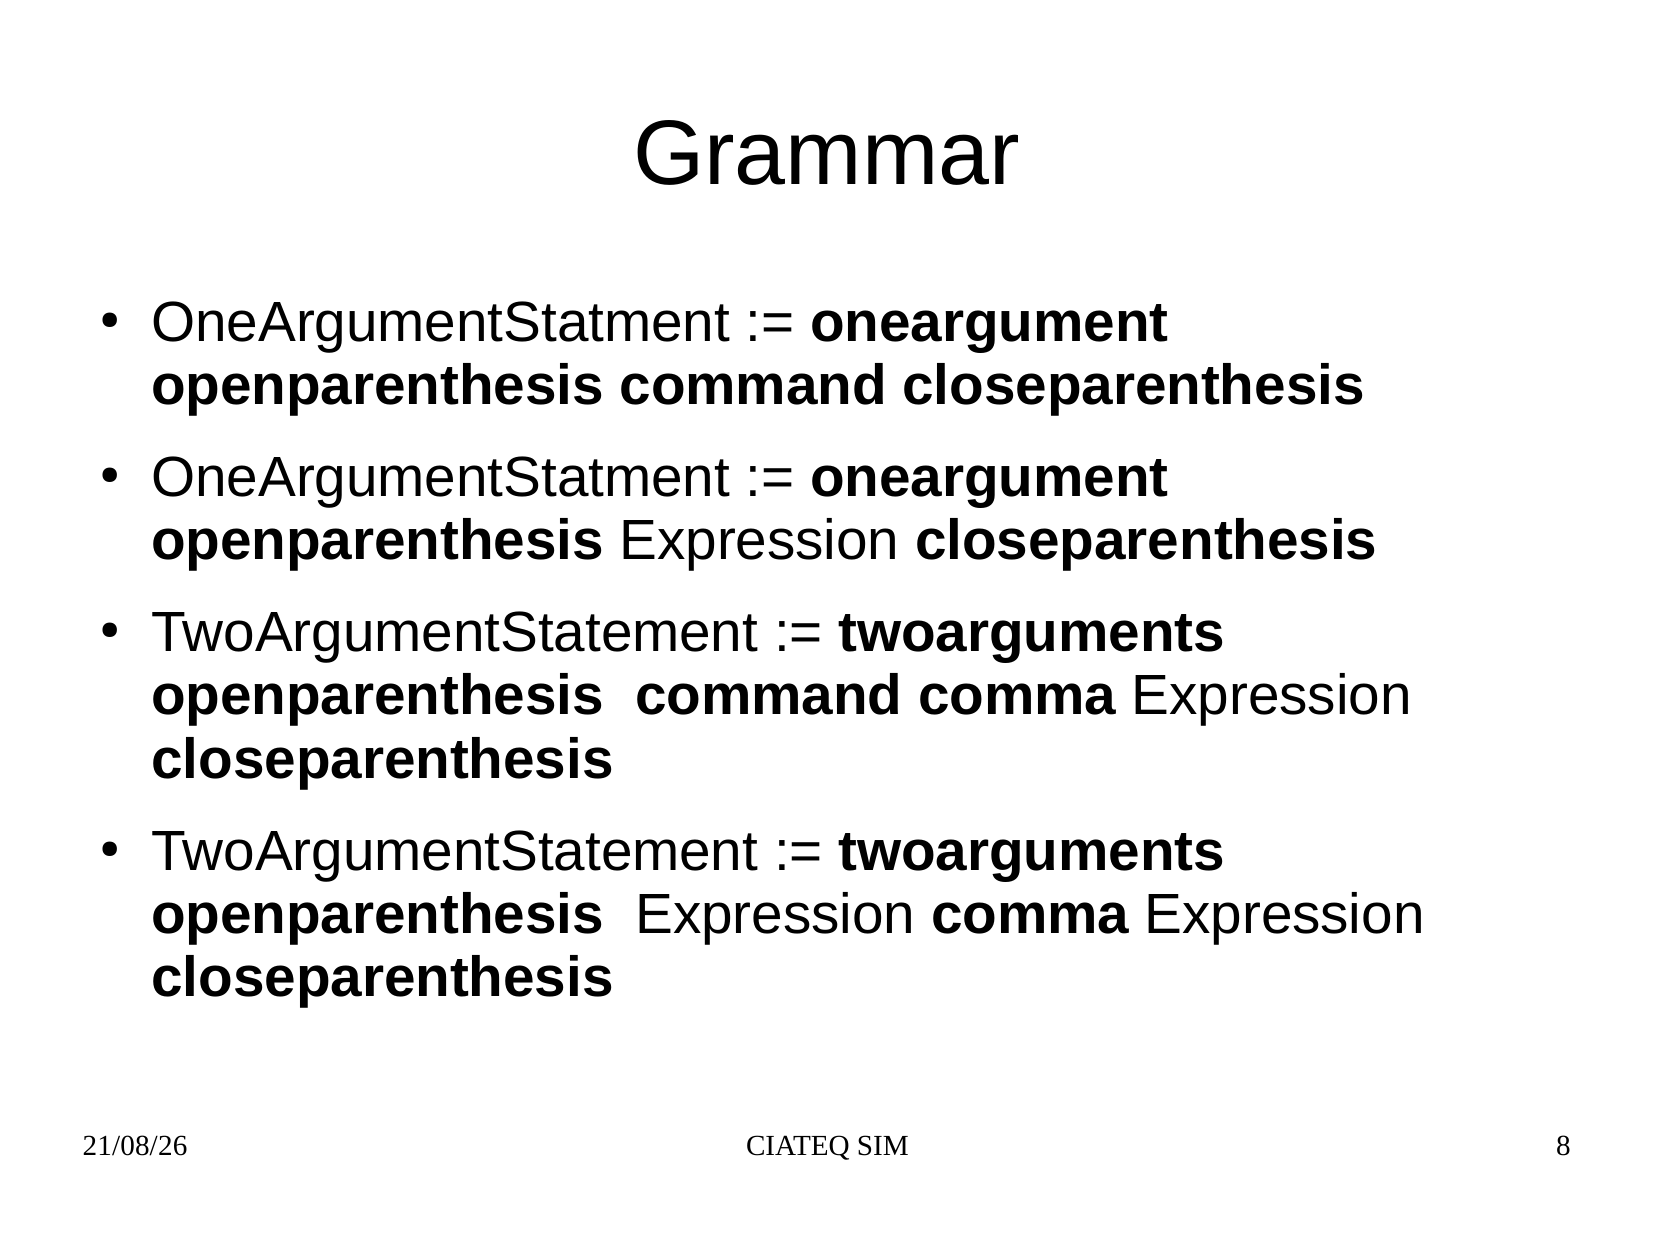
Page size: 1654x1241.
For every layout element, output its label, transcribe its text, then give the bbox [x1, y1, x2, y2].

list OneArgumentStatment := oneargument openparenthesis command closeparenthesis OneArgumentStatment := oneargument openparenthesis Expression closeparenthesis TwoArgumentStatement := twoarguments openparenthesis command comma Expression closeparenthesis TwoArgumentStatement := twoarguments openparenthesis Expression comma Expression closeparenthesis [82, 290, 1571, 1010]
title Grammar [82, 49, 1571, 257]
